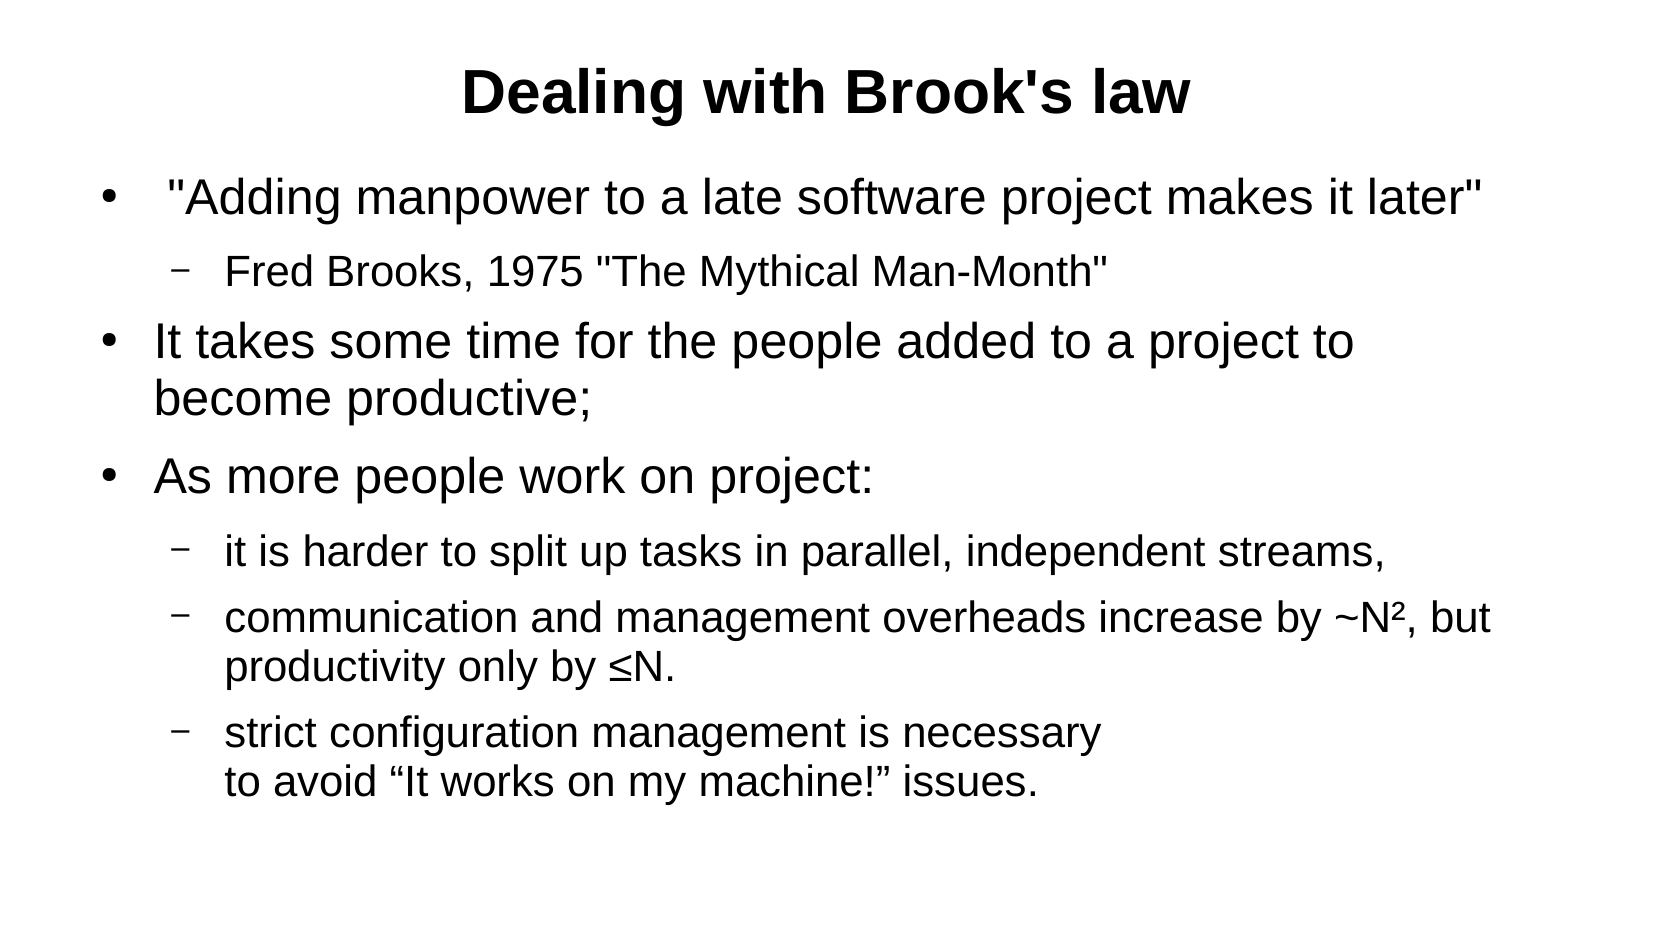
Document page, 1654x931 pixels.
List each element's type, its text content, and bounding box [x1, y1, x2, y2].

list "Adding manpower to a late software project makes it later" Fred Brooks, 1975 "The Mythical Man-Month" It takes some time for the people added to a project to become productive; As more people work on project: it is harder to split up tasks in parallel, independent streams, communication and management overheads increase by ~N², but productivity only by ≤N. strict configuration management is necessary to avoid “It works on my machine!” issues. [82, 168, 1538, 889]
title Dealing with Brook's law [82, 37, 1571, 147]
